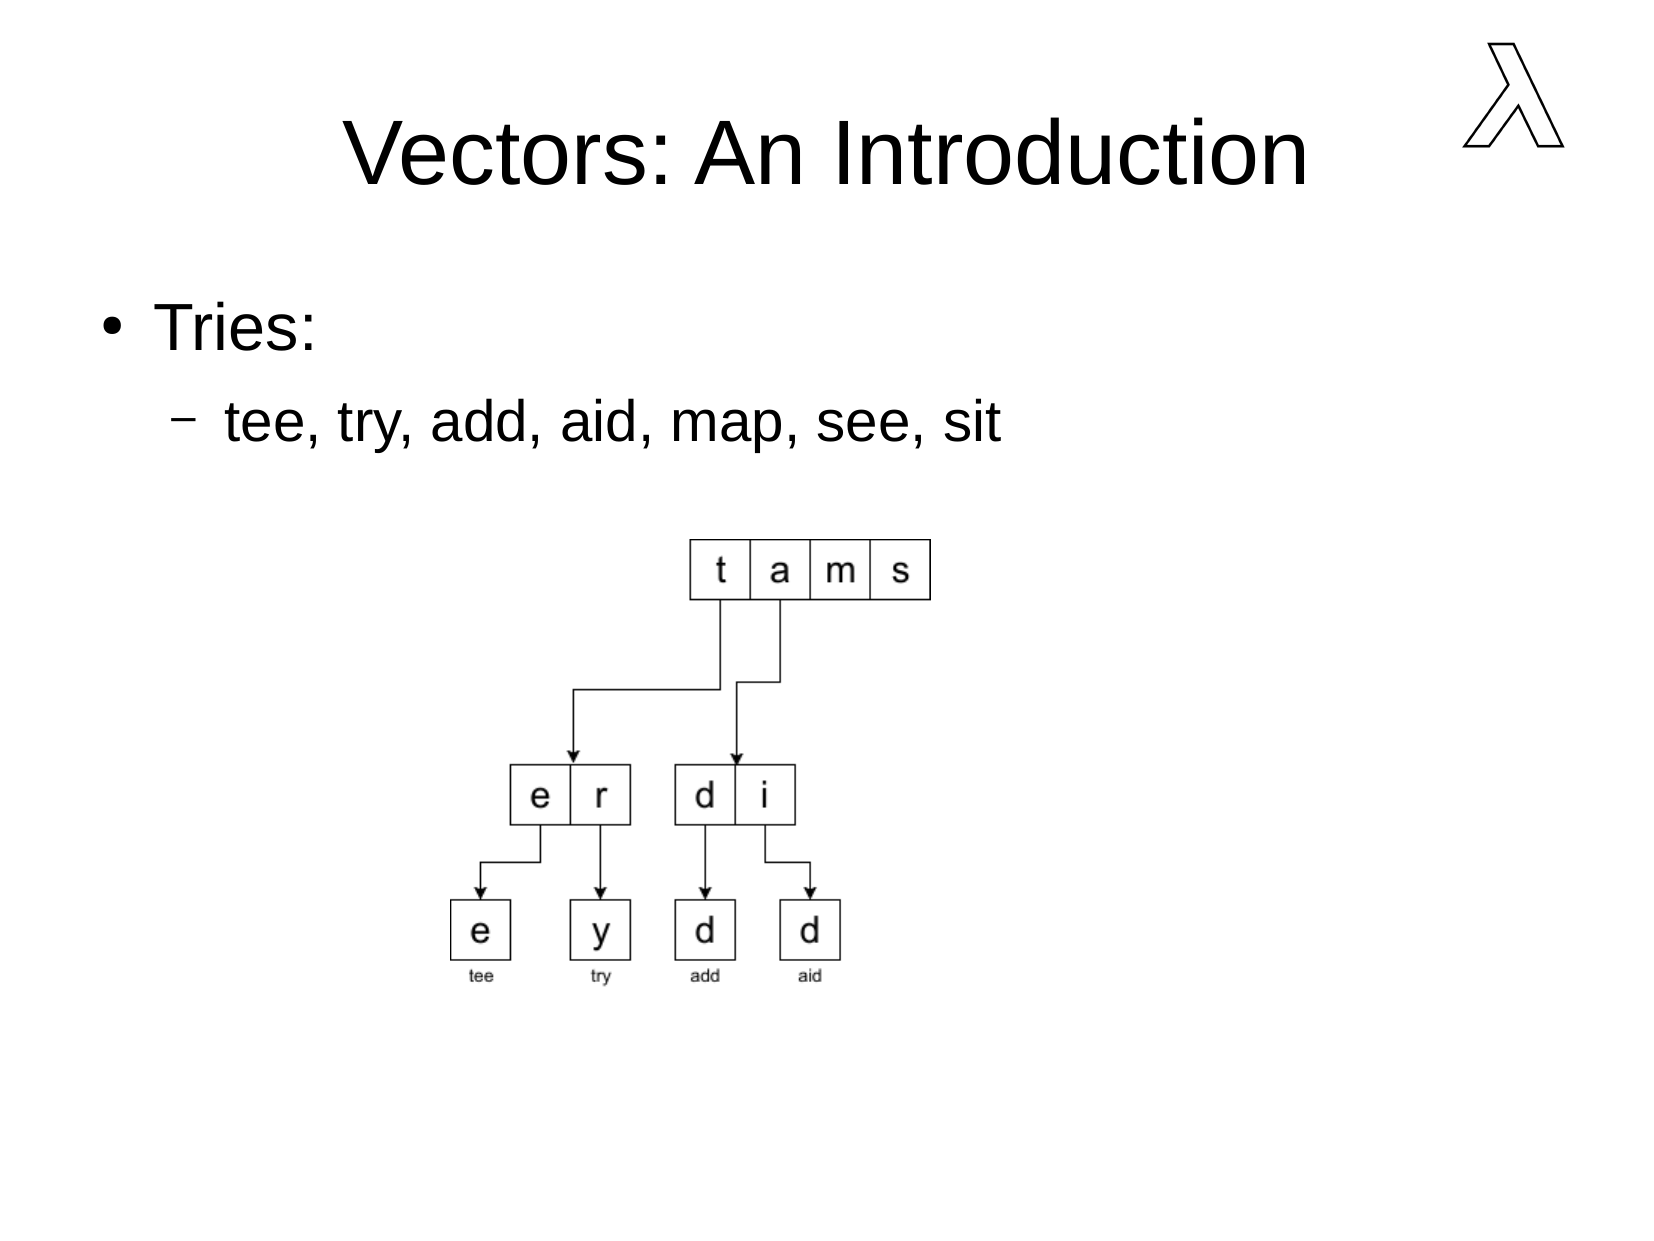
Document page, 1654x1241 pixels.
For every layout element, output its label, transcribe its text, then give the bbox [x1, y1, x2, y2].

picture [450, 539, 931, 991]
picture [1440, 40, 1587, 151]
list Tries: tee, try, add, aid, map, see, sit [82, 290, 1571, 1010]
title Vectors: An Introduction [82, 49, 1571, 257]
